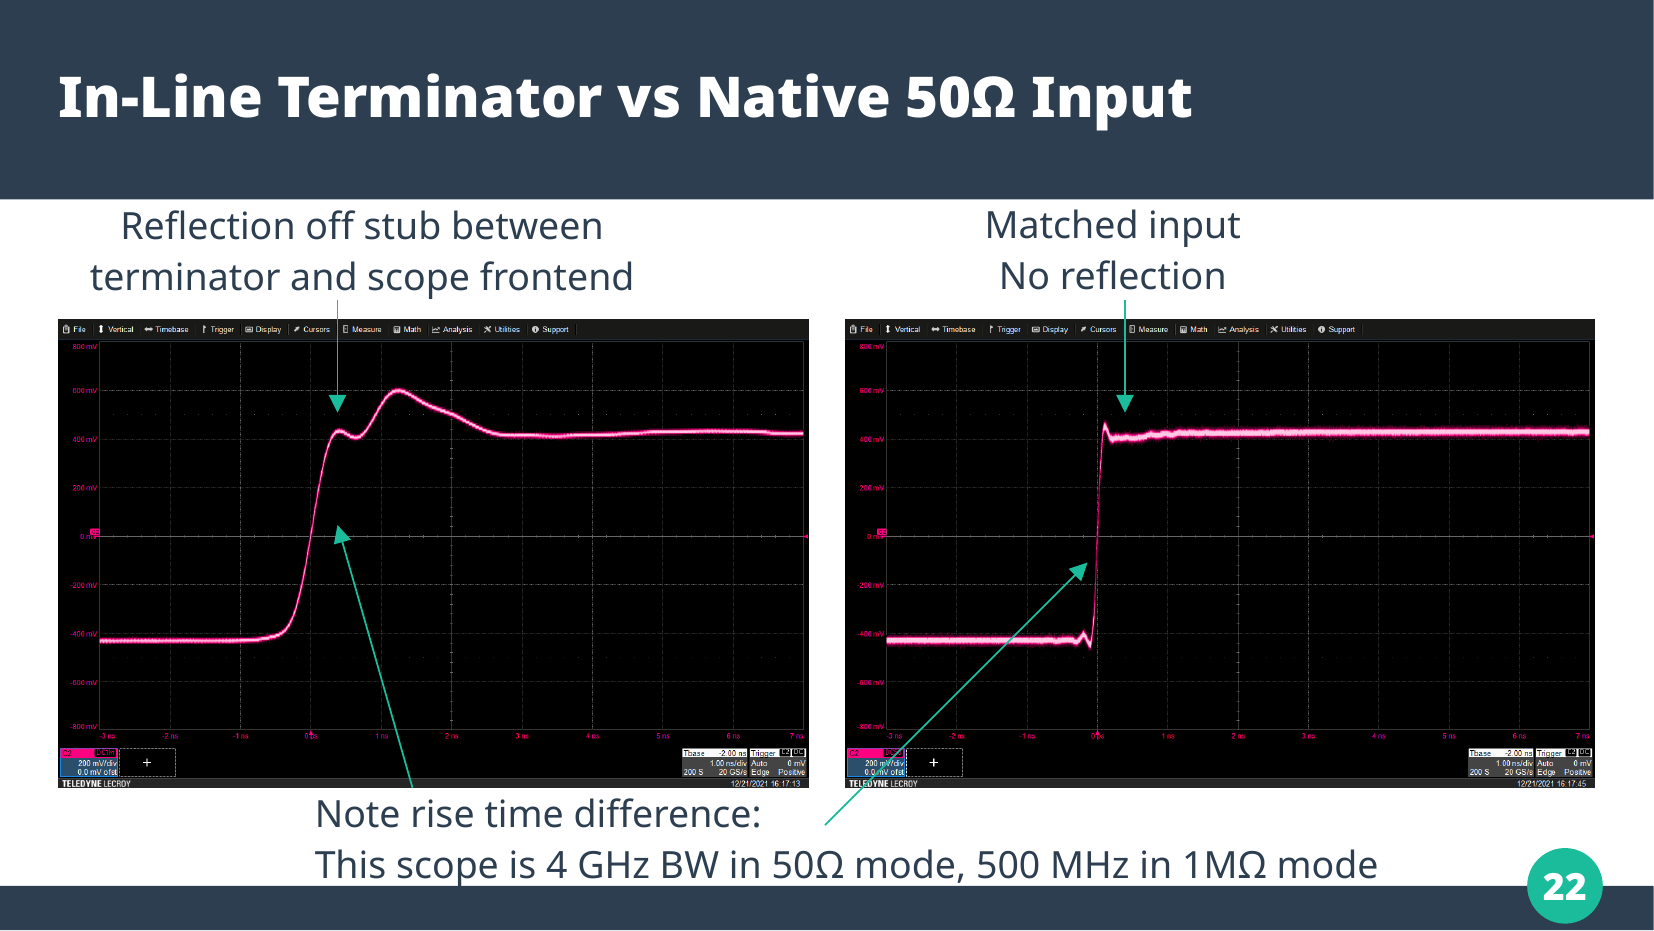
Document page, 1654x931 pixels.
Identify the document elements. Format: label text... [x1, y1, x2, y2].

title In-Line Terminator vs Native 50Ω Input [59, 37, 1595, 155]
picture [845, 319, 1595, 788]
text_box Note rise time difference: This scope is 4 GHz BW in 50Ω mode, 500 MHz in 1MΩ mode [300, 787, 1470, 890]
text_box Reflection off stub between terminator and scope frontend [75, 199, 681, 302]
picture [58, 319, 809, 788]
text_box Matched input No reflection [969, 198, 1276, 301]
